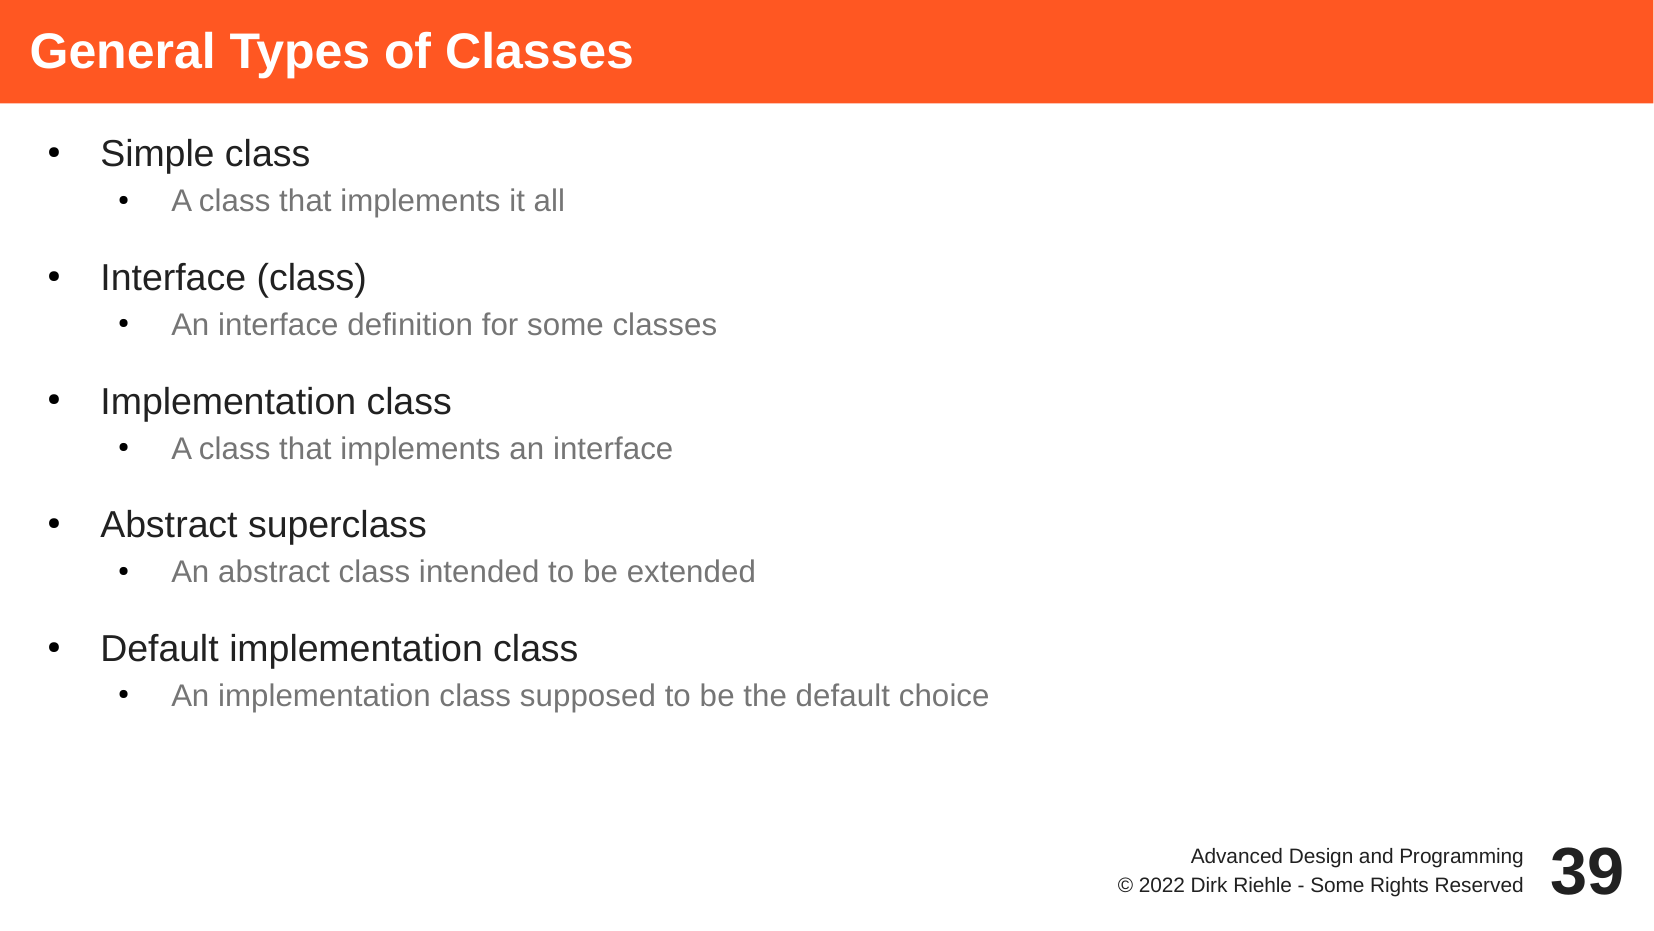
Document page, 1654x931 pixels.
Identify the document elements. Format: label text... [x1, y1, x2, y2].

title General Types of Classes [0, 0, 1654, 104]
list Simple class A class that implements it all Interface (class) An interface definition for some classes Implementation class A class that implements an interface Abstract superclass An abstract class intended to be extended Default implementation class An implementation class supposed to be the default choice [29, 132, 1625, 813]
